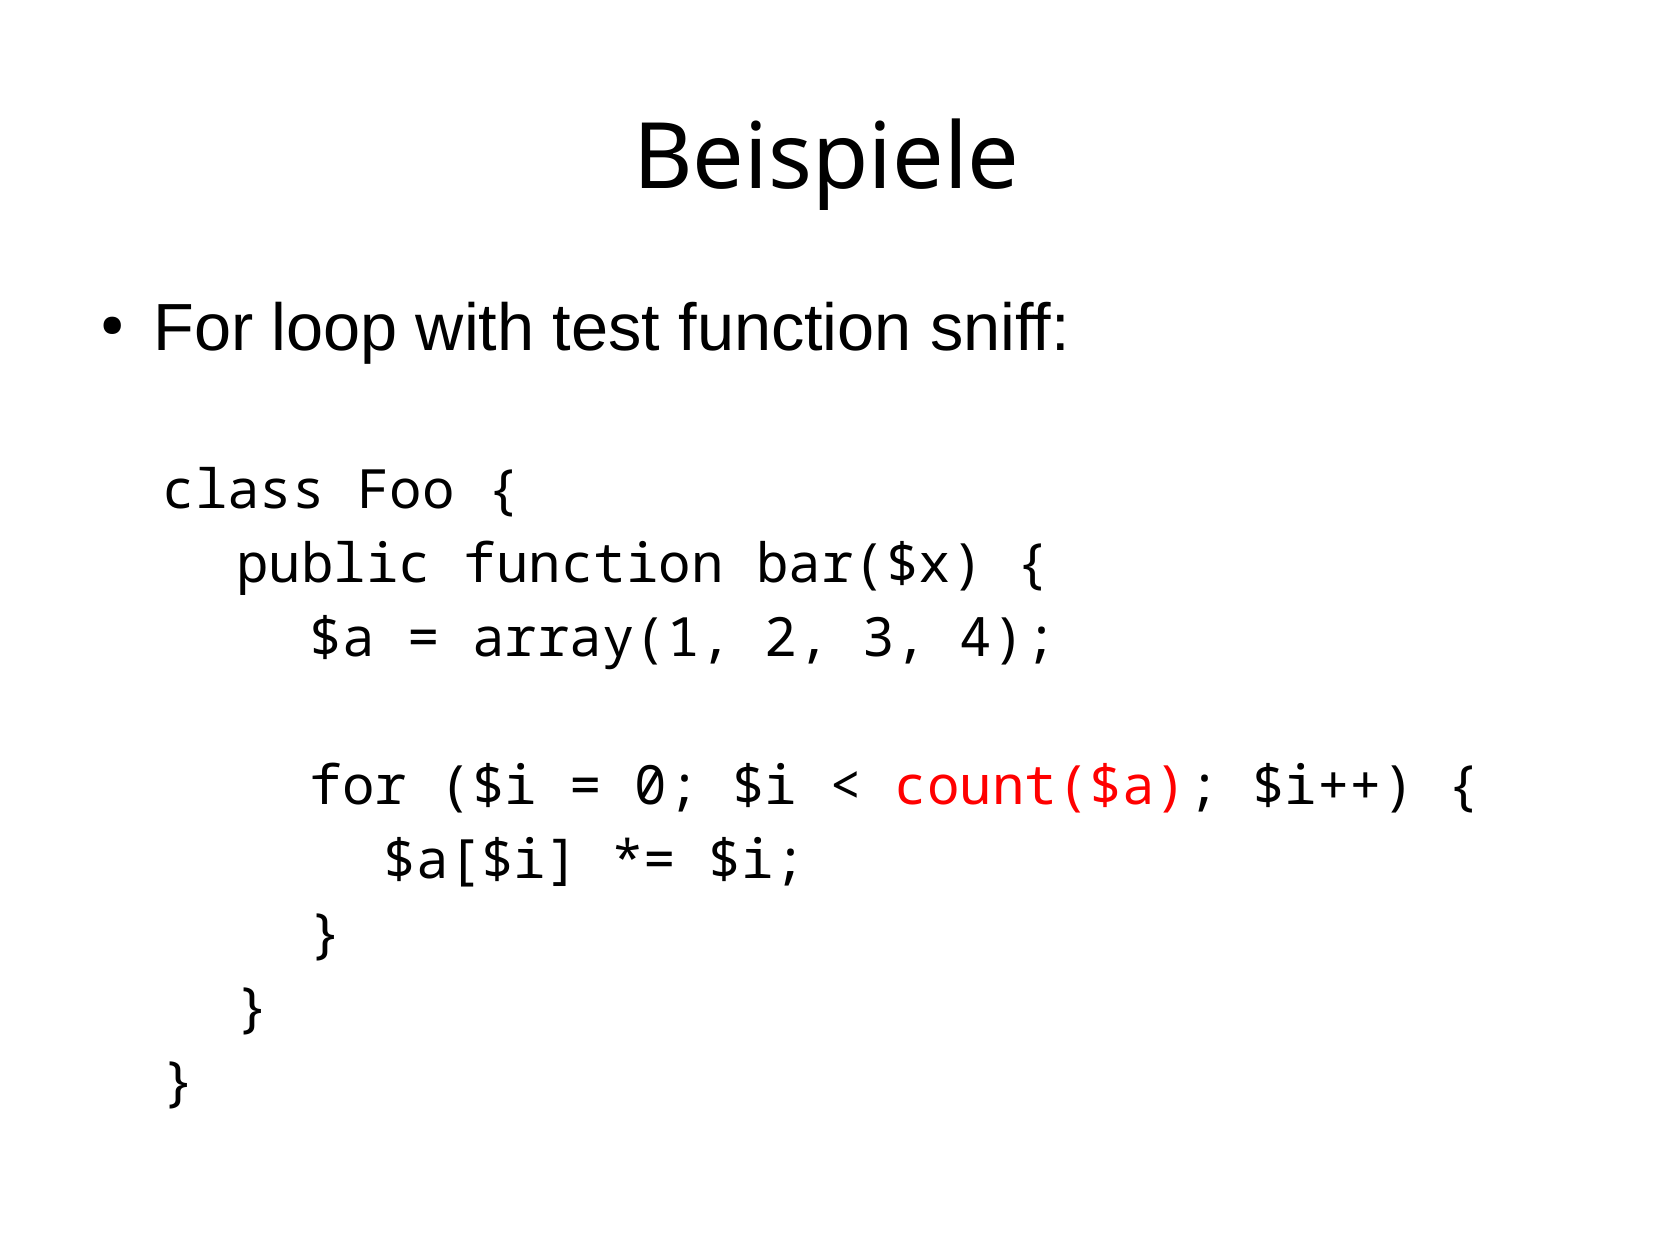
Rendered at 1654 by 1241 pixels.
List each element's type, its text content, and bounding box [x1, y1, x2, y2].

title Beispiele [82, 49, 1571, 257]
text_box class Foo { public function bar($x) { $a = array(1, 2, 3, 4); for ($i = 0; $i < count($a); $i++) { $a[$i] *= $i; } } } [147, 442, 1506, 947]
list For loop with test function sniff: [82, 290, 1571, 384]
